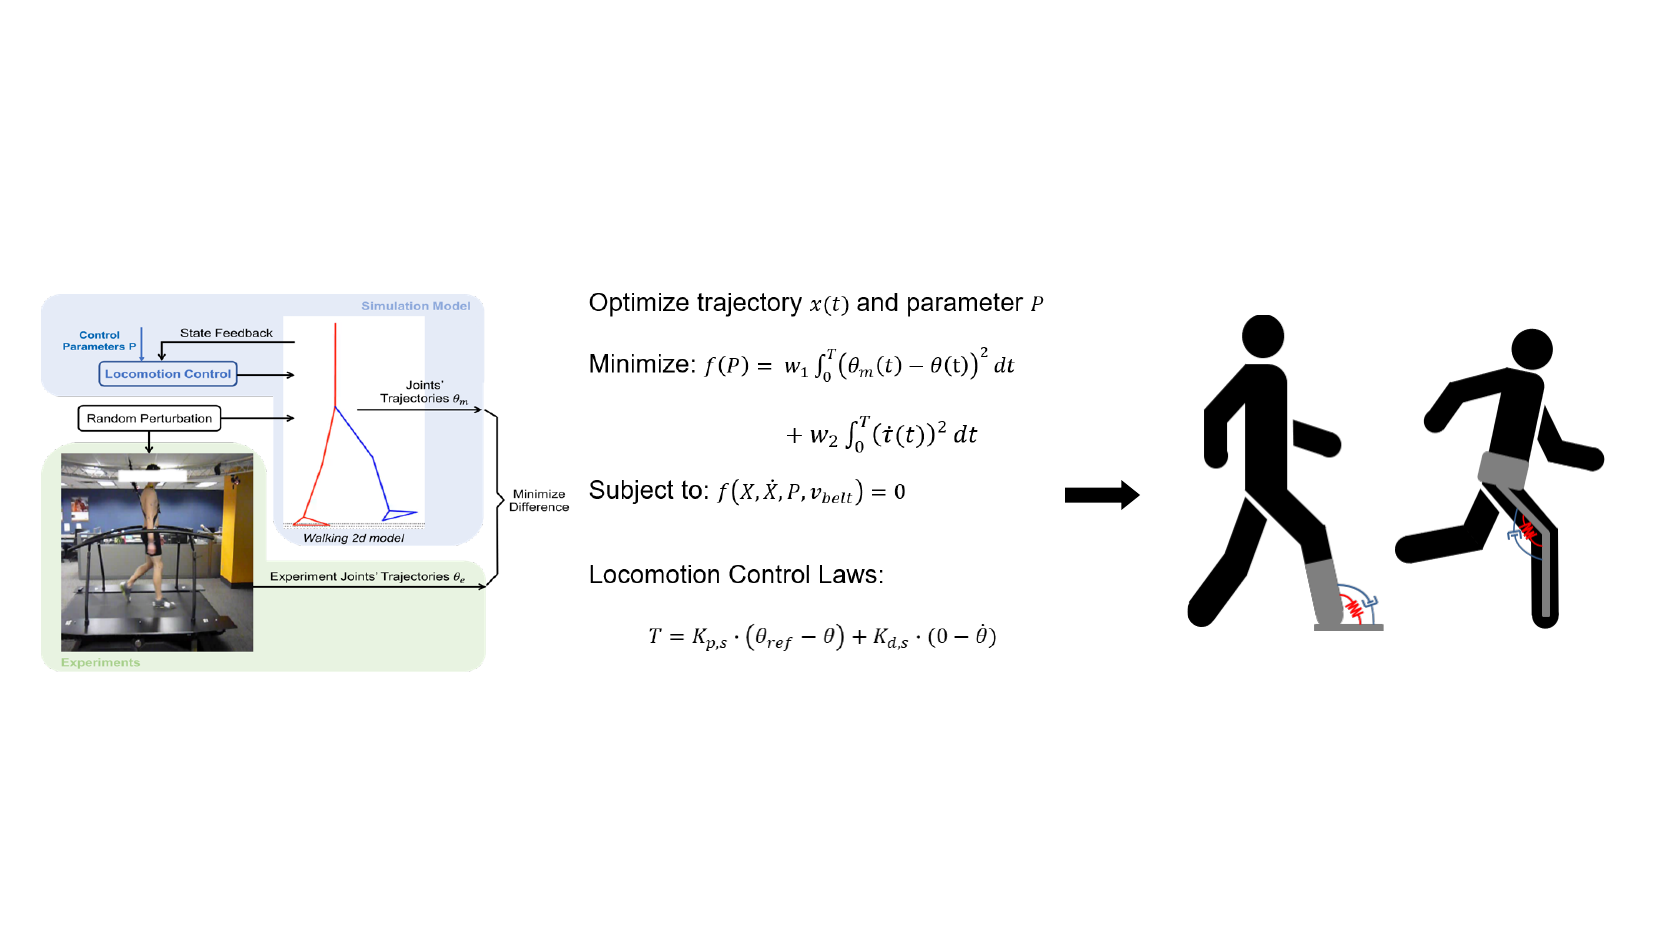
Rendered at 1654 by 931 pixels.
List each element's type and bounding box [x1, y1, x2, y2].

picture [41, 270, 1081, 676]
picture [1187, 315, 1605, 632]
text_box [1065, 480, 1141, 511]
